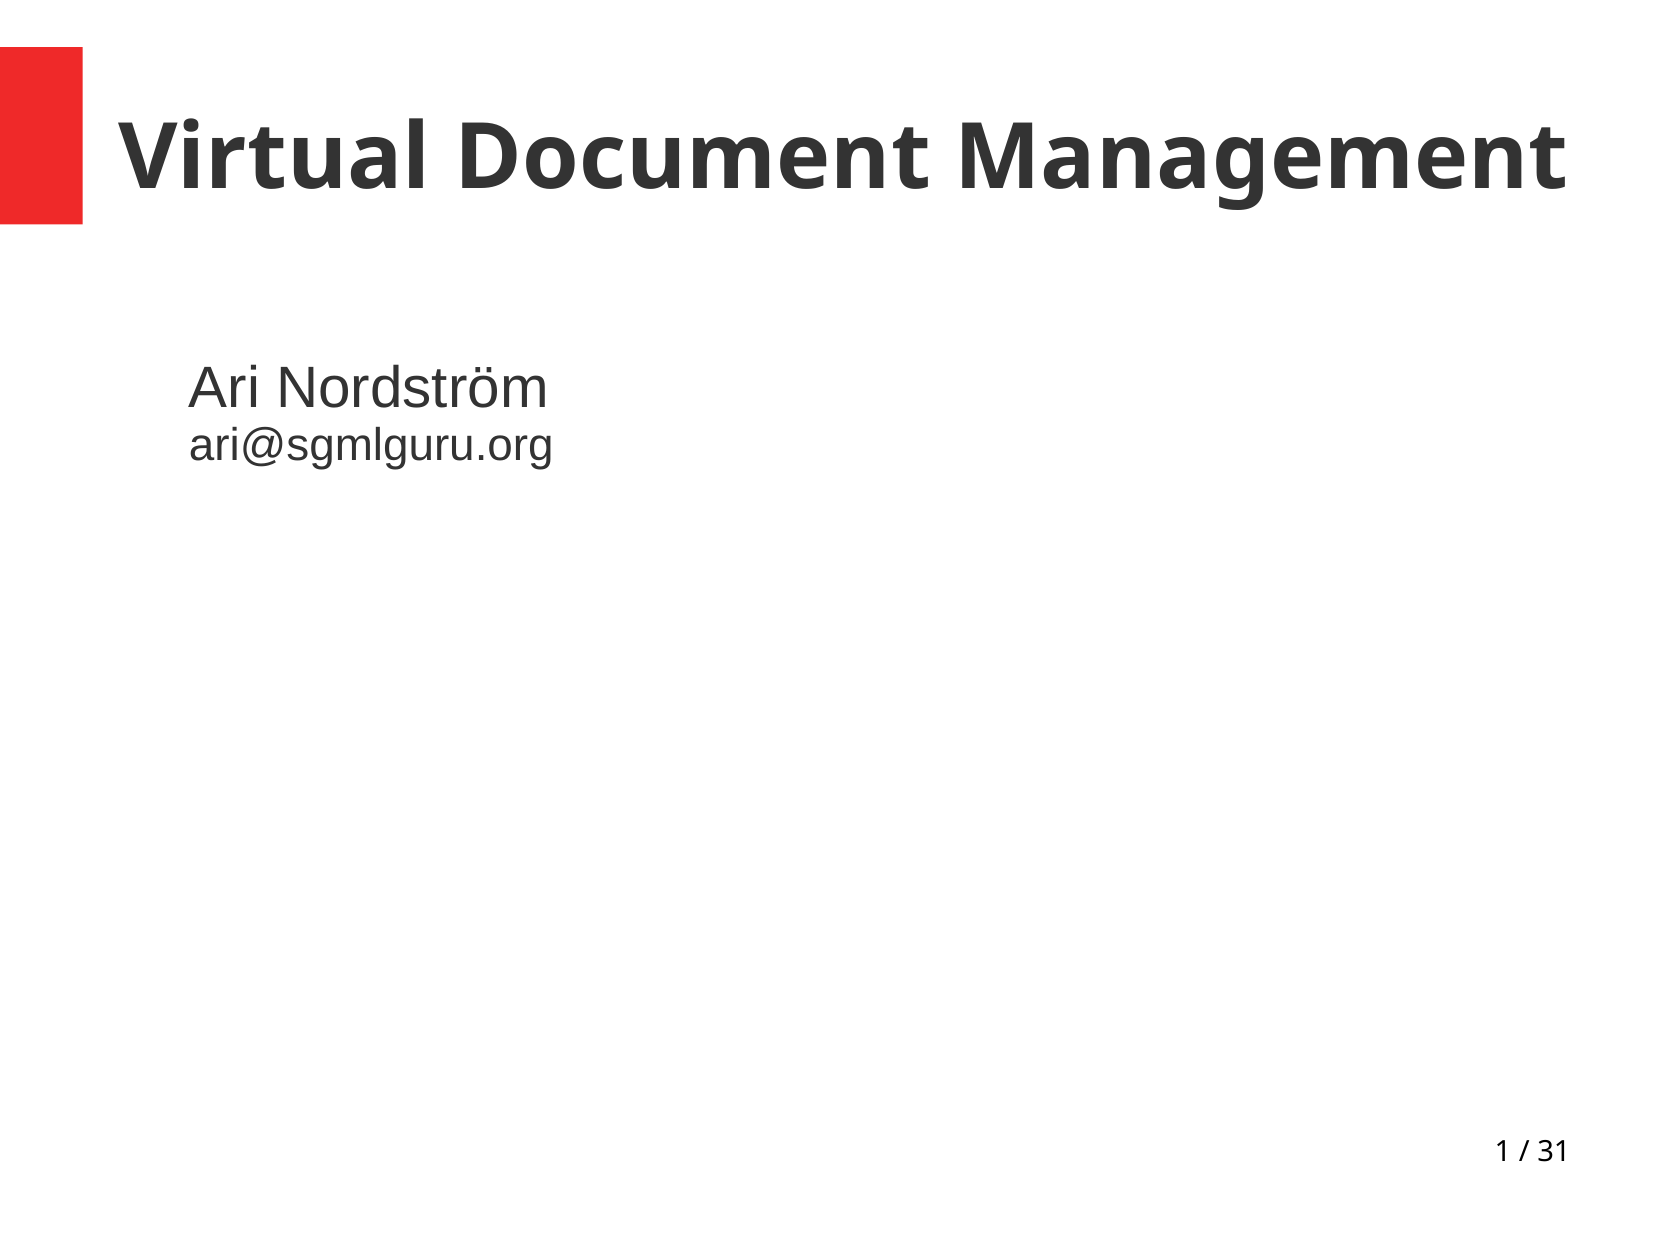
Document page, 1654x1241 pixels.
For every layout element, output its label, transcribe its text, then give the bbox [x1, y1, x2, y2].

title Virtual Document Management [118, 45, 1571, 260]
list Ari Nordström ari@sgmlguru.org [118, 354, 1536, 1074]
